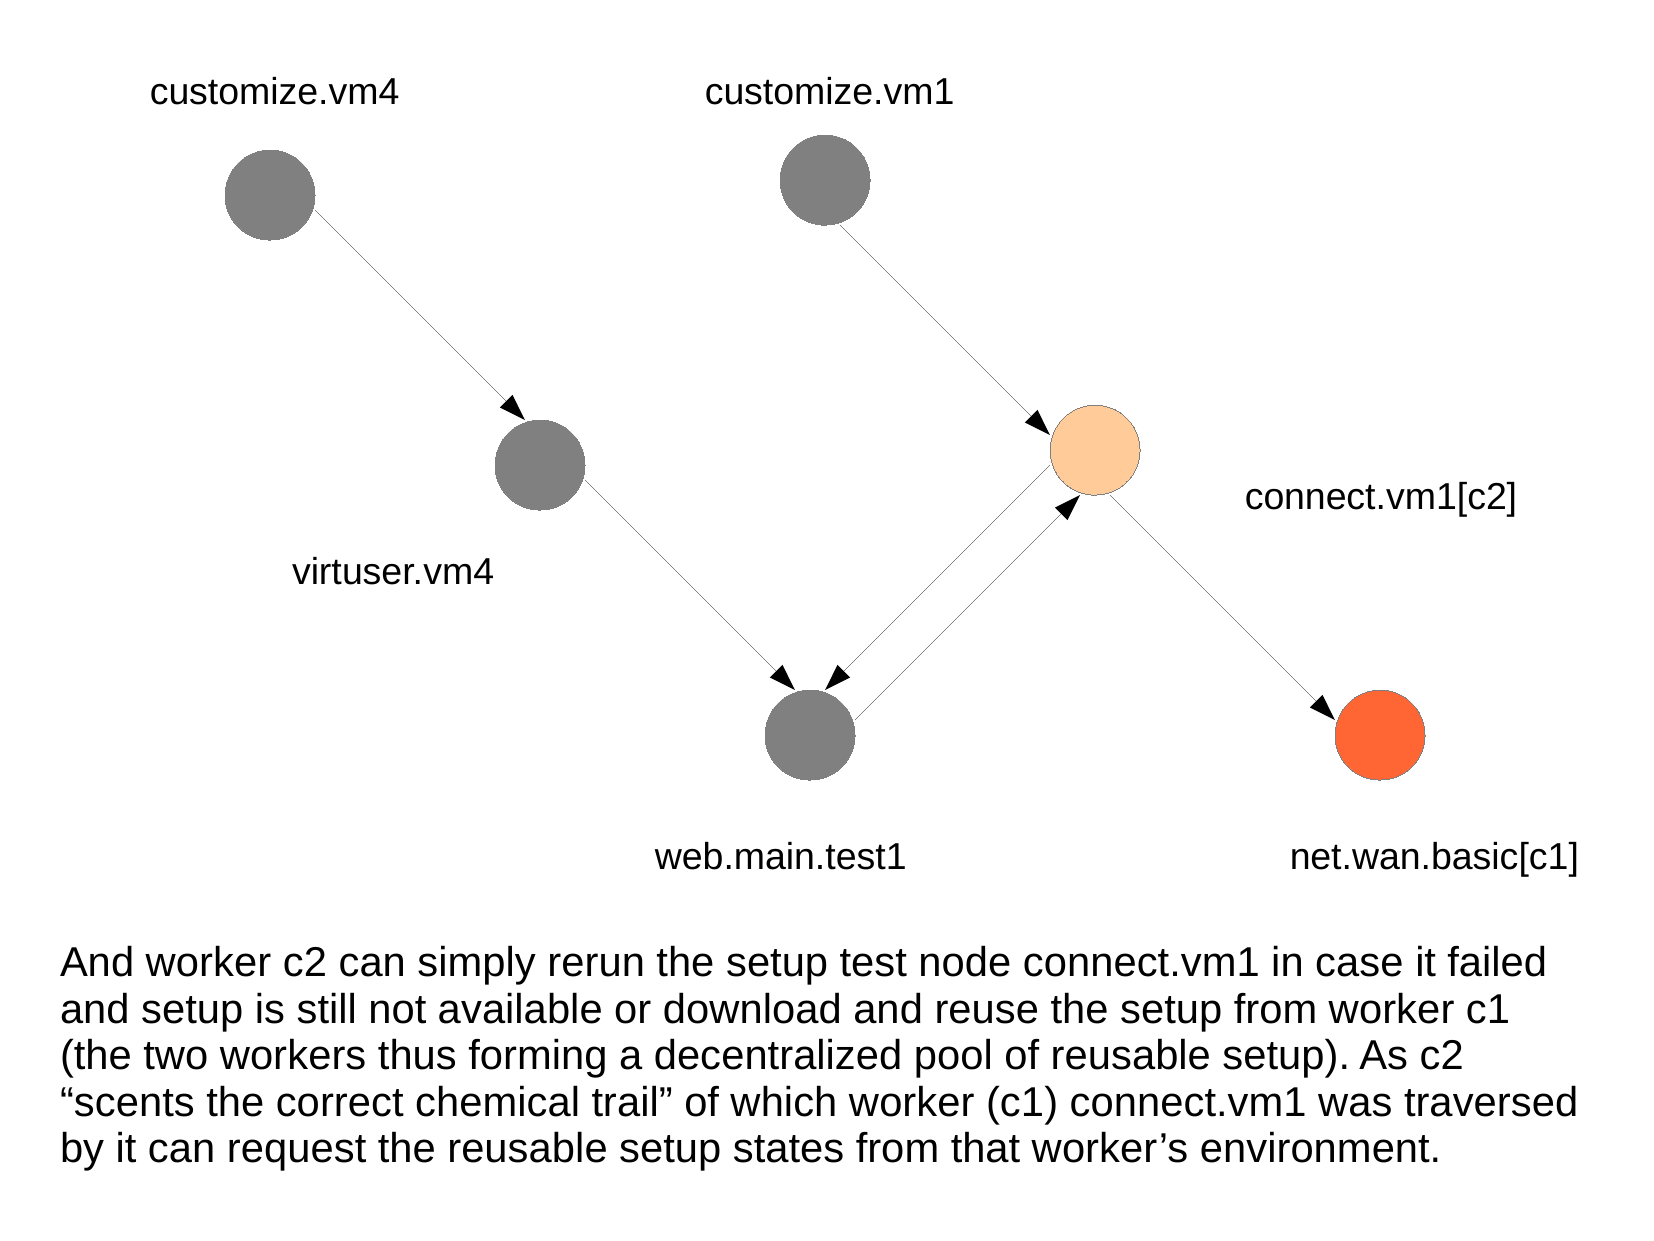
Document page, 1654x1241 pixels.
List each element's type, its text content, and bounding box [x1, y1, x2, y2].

text_box [1050, 405, 1141, 496]
text_box connect.vm1[c2] [1230, 468, 1545, 526]
text_box [1335, 690, 1426, 781]
text_box [780, 135, 871, 226]
text_box net.wan.basic[c1] [1275, 828, 1594, 886]
text_box customize.vm1 [690, 63, 1011, 121]
text_box [765, 690, 856, 781]
text_box web.main.test1 [640, 828, 976, 927]
text_box [495, 420, 586, 511]
text_box customize.vm4 [135, 63, 456, 121]
subtitle And worker c2 can simply rerun the setup test node connect.vm1 in case it failed and setup is still not available or download and reuse the setup from worker c1 (the two workers thus forming a decentralized pool of reusable setup). As c2 “scents the correct chemical trail” of which worker (c1) connect.vm1 was traversed by it can request the reusable setup states from that worker’s environment. [60, 939, 1591, 1172]
text_box [225, 150, 316, 241]
text_box virtuser.vm4 [277, 543, 541, 601]
